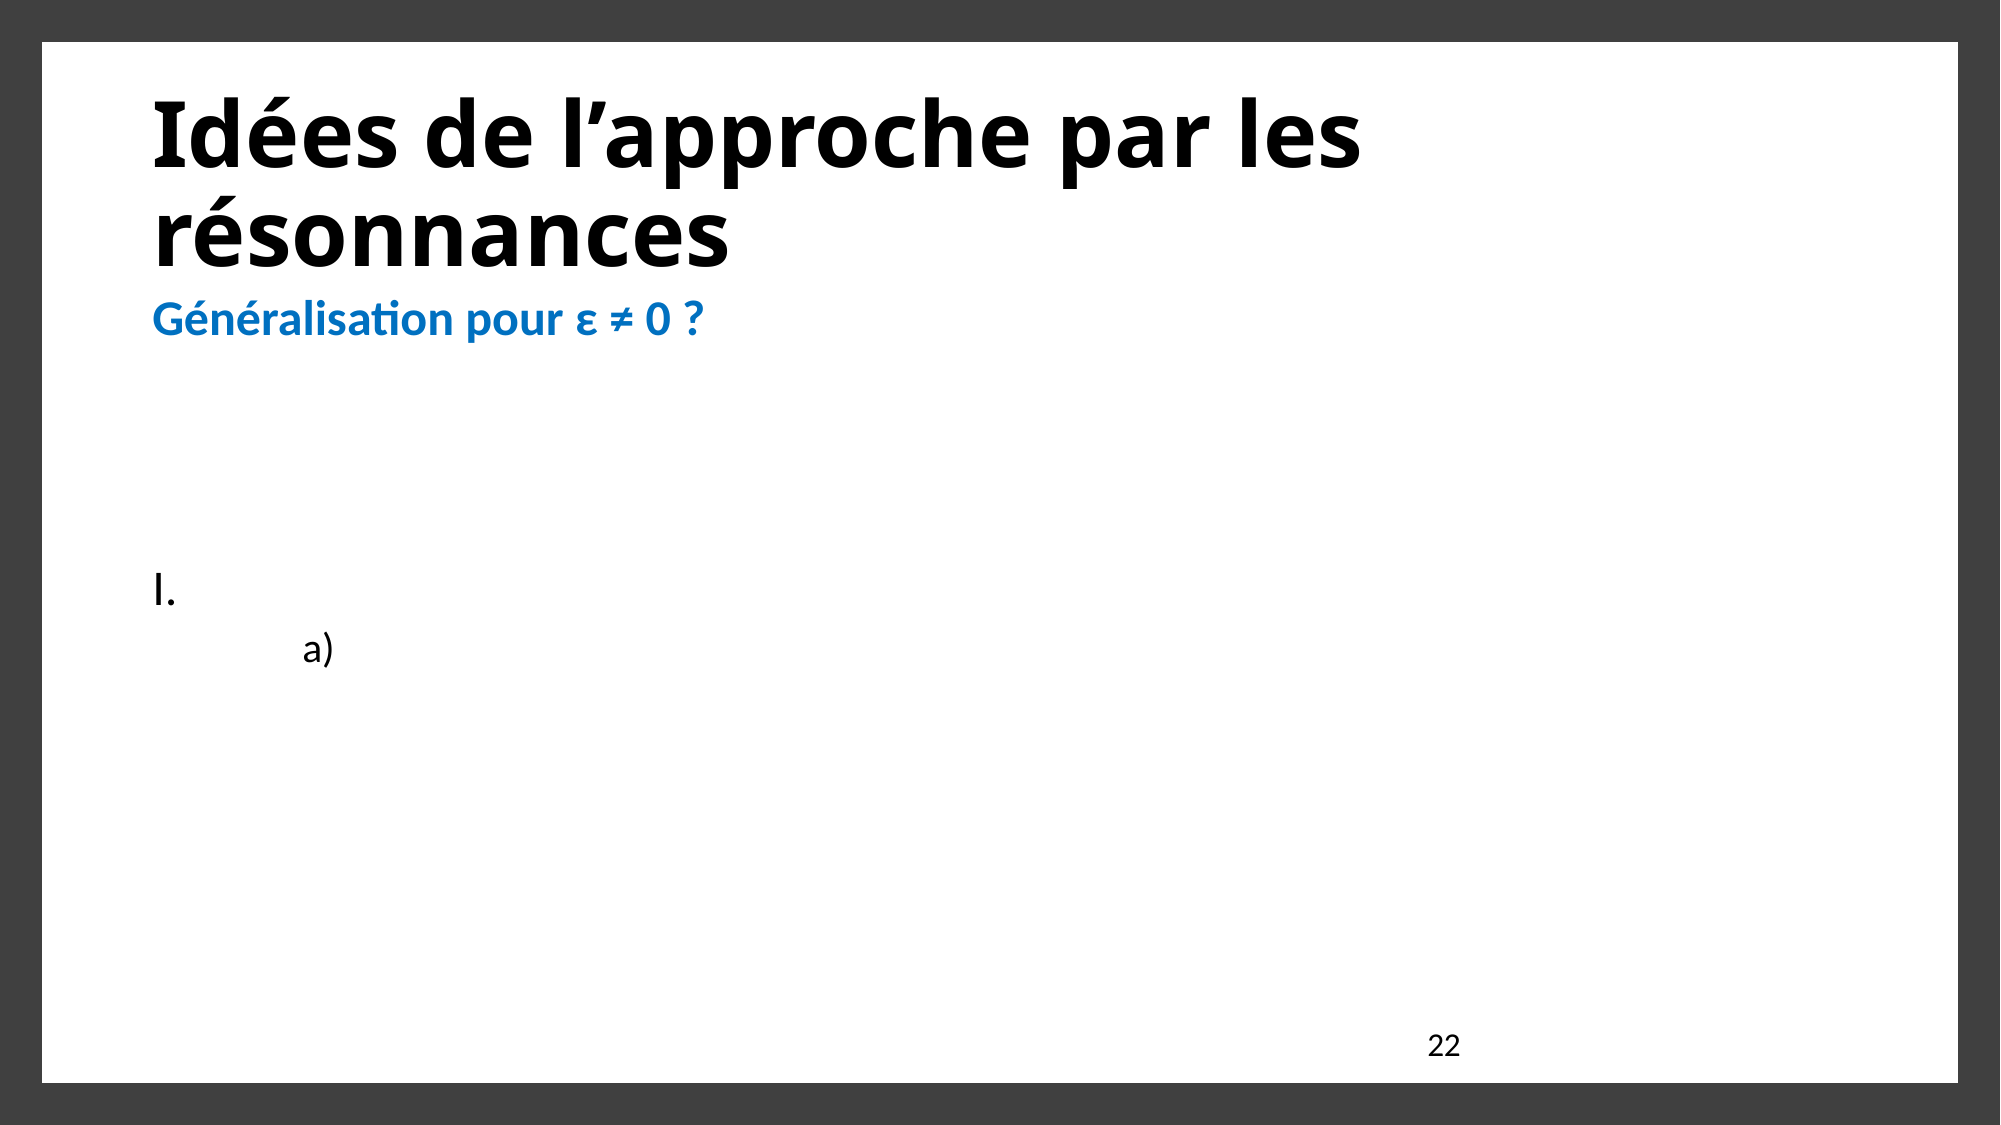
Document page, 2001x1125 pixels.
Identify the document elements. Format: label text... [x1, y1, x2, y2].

text_box Généralisation pour ε ≠ 0 ? [137, 277, 742, 354]
title Idées de l’approche par les résonnances [137, 78, 1863, 296]
list [137, 407, 1863, 744]
text_box [0, 0, 2000, 1125]
